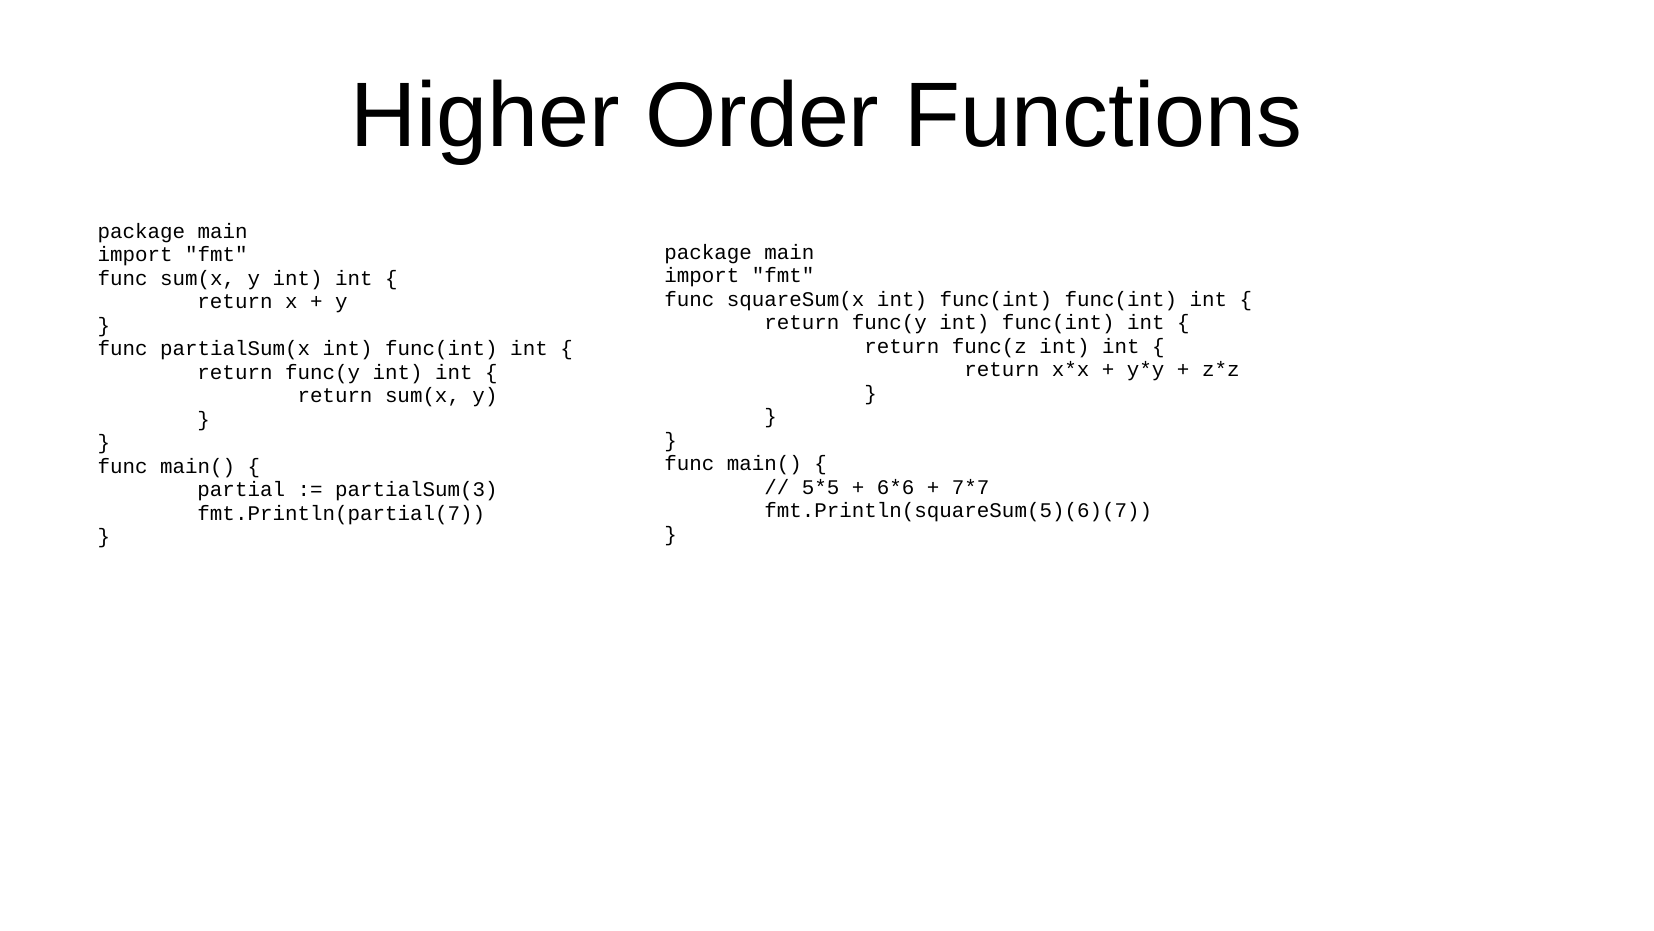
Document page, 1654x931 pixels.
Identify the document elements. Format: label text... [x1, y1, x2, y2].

text_box package main import "fmt" func squareSum(x int) func(int) func(int) int { return func(y int) func(int) int { return func(z int) int { return x*x + y*y + z*z } } } func main() { // 5*5 + 6*6 + 7*7 fmt.Println(squareSum(5)(6)(7)) } [649, 234, 1548, 579]
title Higher Order Functions [82, 37, 1571, 193]
text_box package main import "fmt" func sum(x, y int) int { return x + y } func partialSum(x int) func(int) int { return func(y int) int { return sum(x, y) } } func main() { partial := partialSum(3) fmt.Println(partial(7)) } [82, 213, 1085, 758]
